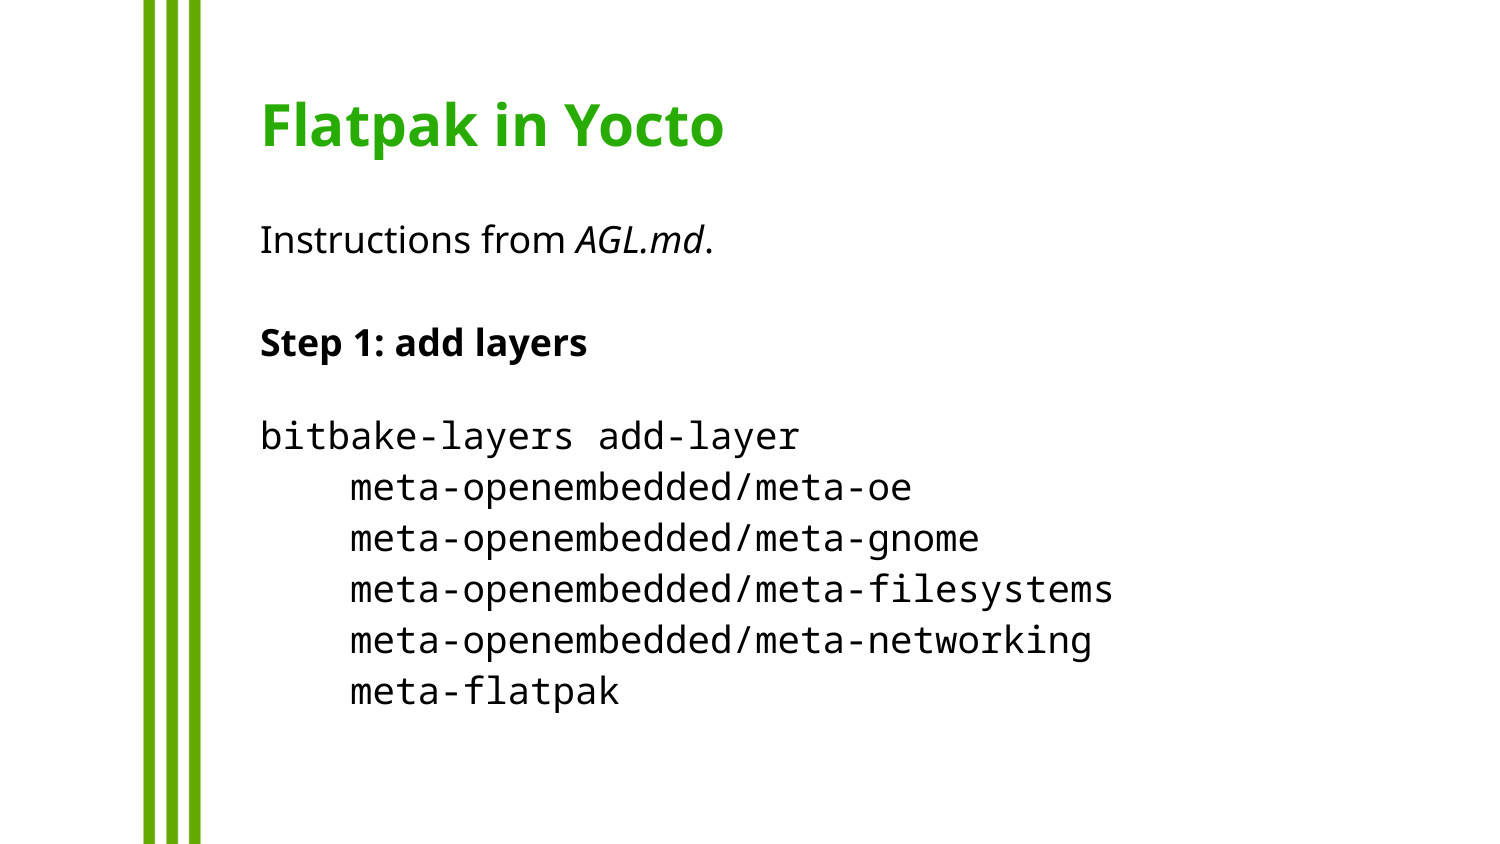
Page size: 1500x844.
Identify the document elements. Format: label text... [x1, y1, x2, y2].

title Flatpak in Yocto [245, 72, 1386, 189]
text_box Instructions from AGL.md. Step 1: add layers bitbake-layers add-layer meta-openembedded/meta-oe meta-openembedded/meta-gnome meta-openembedded/meta-filesystems meta-openembedded/meta-networking meta-flatpak [245, 206, 1397, 800]
picture [0, 0, 532, 844]
